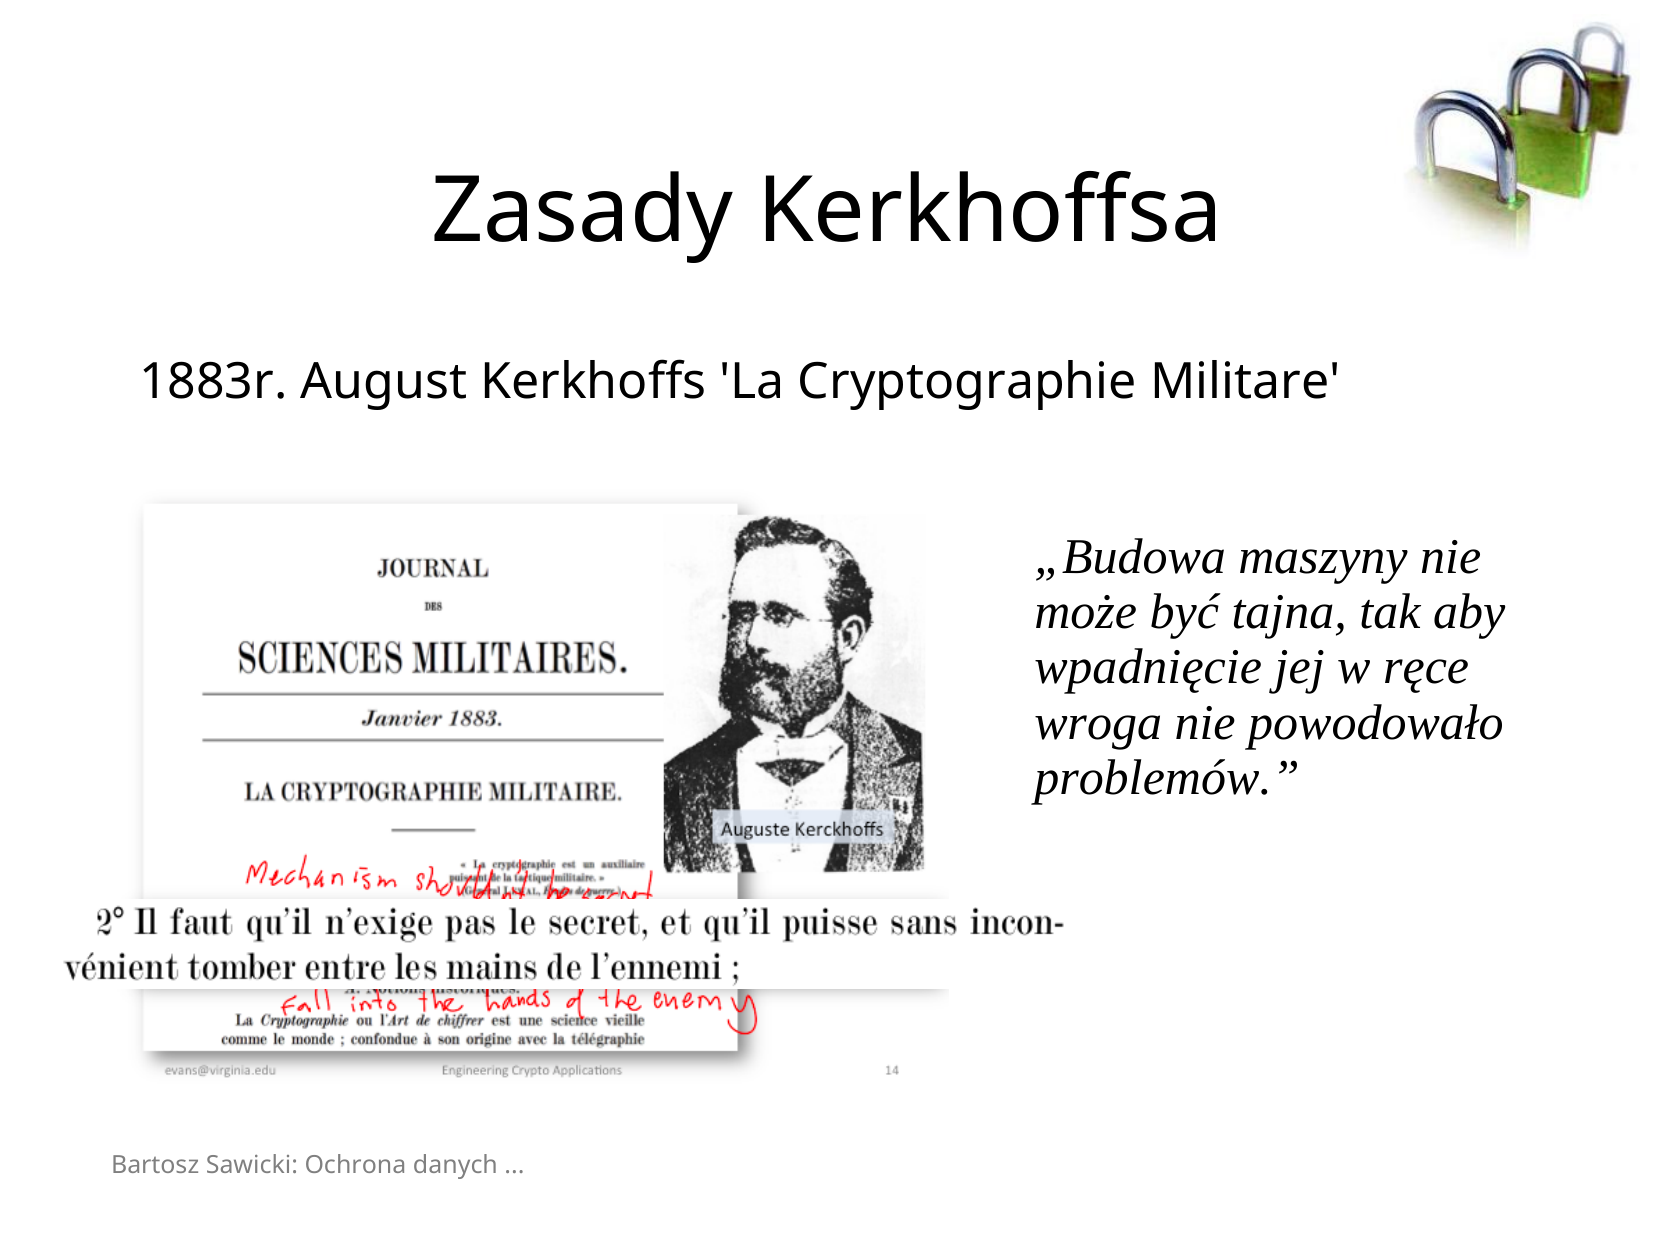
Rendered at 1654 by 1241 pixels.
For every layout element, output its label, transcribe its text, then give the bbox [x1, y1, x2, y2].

list 1883r. August Kerkhoffs 'La Cryptographie Militare' [121, 344, 1534, 1127]
picture [63, 472, 1072, 1098]
picture [1385, 14, 1640, 266]
text_box „Budowa maszyny nie może być tajna, tak aby wpadnięcie jej w ręce wroga nie powodowało problemów.” [1034, 528, 1590, 806]
title Zasady Kerkhoffsa [121, 102, 1534, 311]
